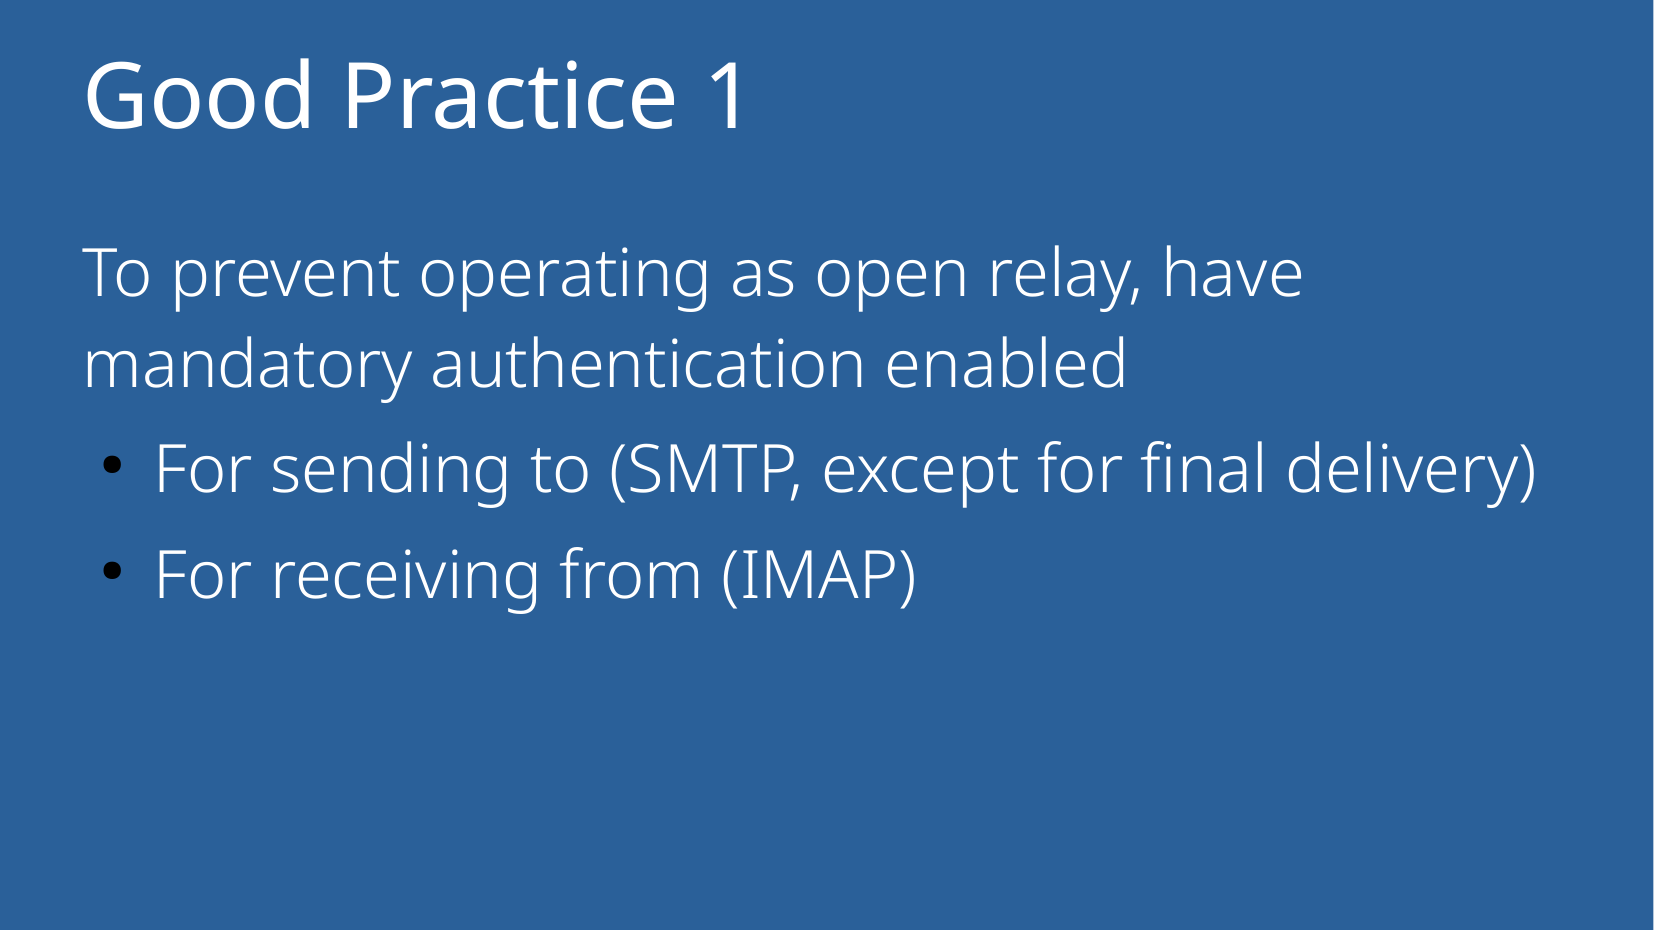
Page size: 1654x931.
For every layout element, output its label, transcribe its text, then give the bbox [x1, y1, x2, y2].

list To prevent operating as open relay, have mandatory authentication enabled For sending to (SMTP, except for final delivery) For receiving from (IMAP) [82, 224, 1571, 825]
title Good Practice 1 [82, 37, 1571, 150]
